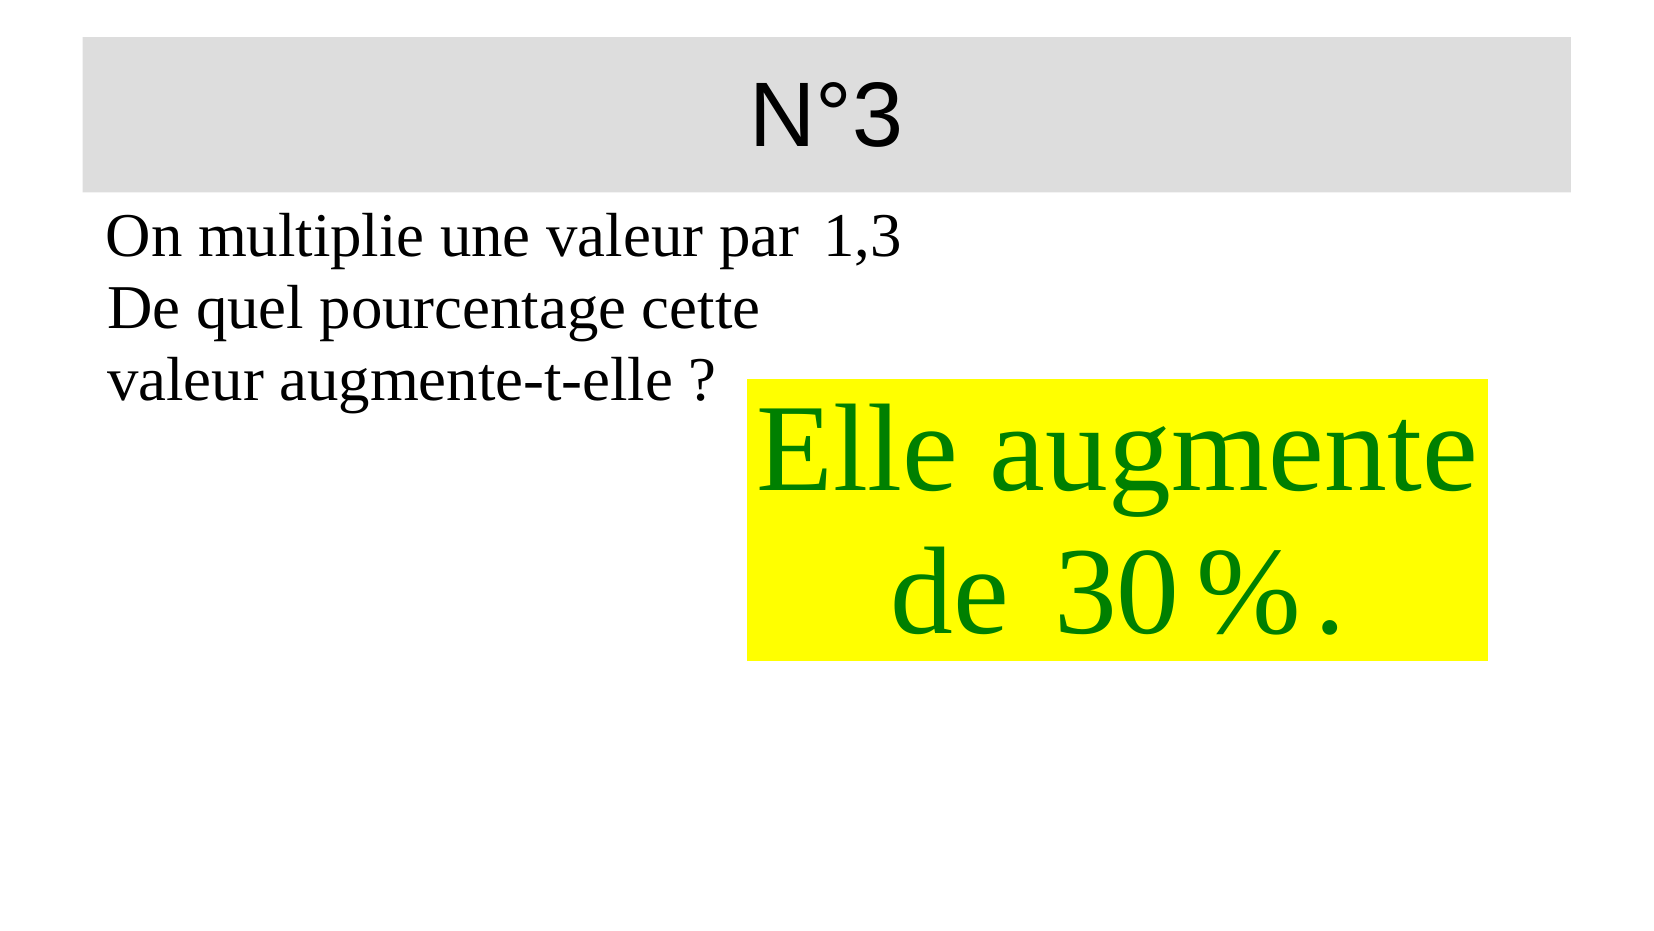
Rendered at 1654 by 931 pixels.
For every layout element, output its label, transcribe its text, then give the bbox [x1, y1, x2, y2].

chart [99, 200, 1489, 662]
title N°3 [82, 37, 1571, 193]
